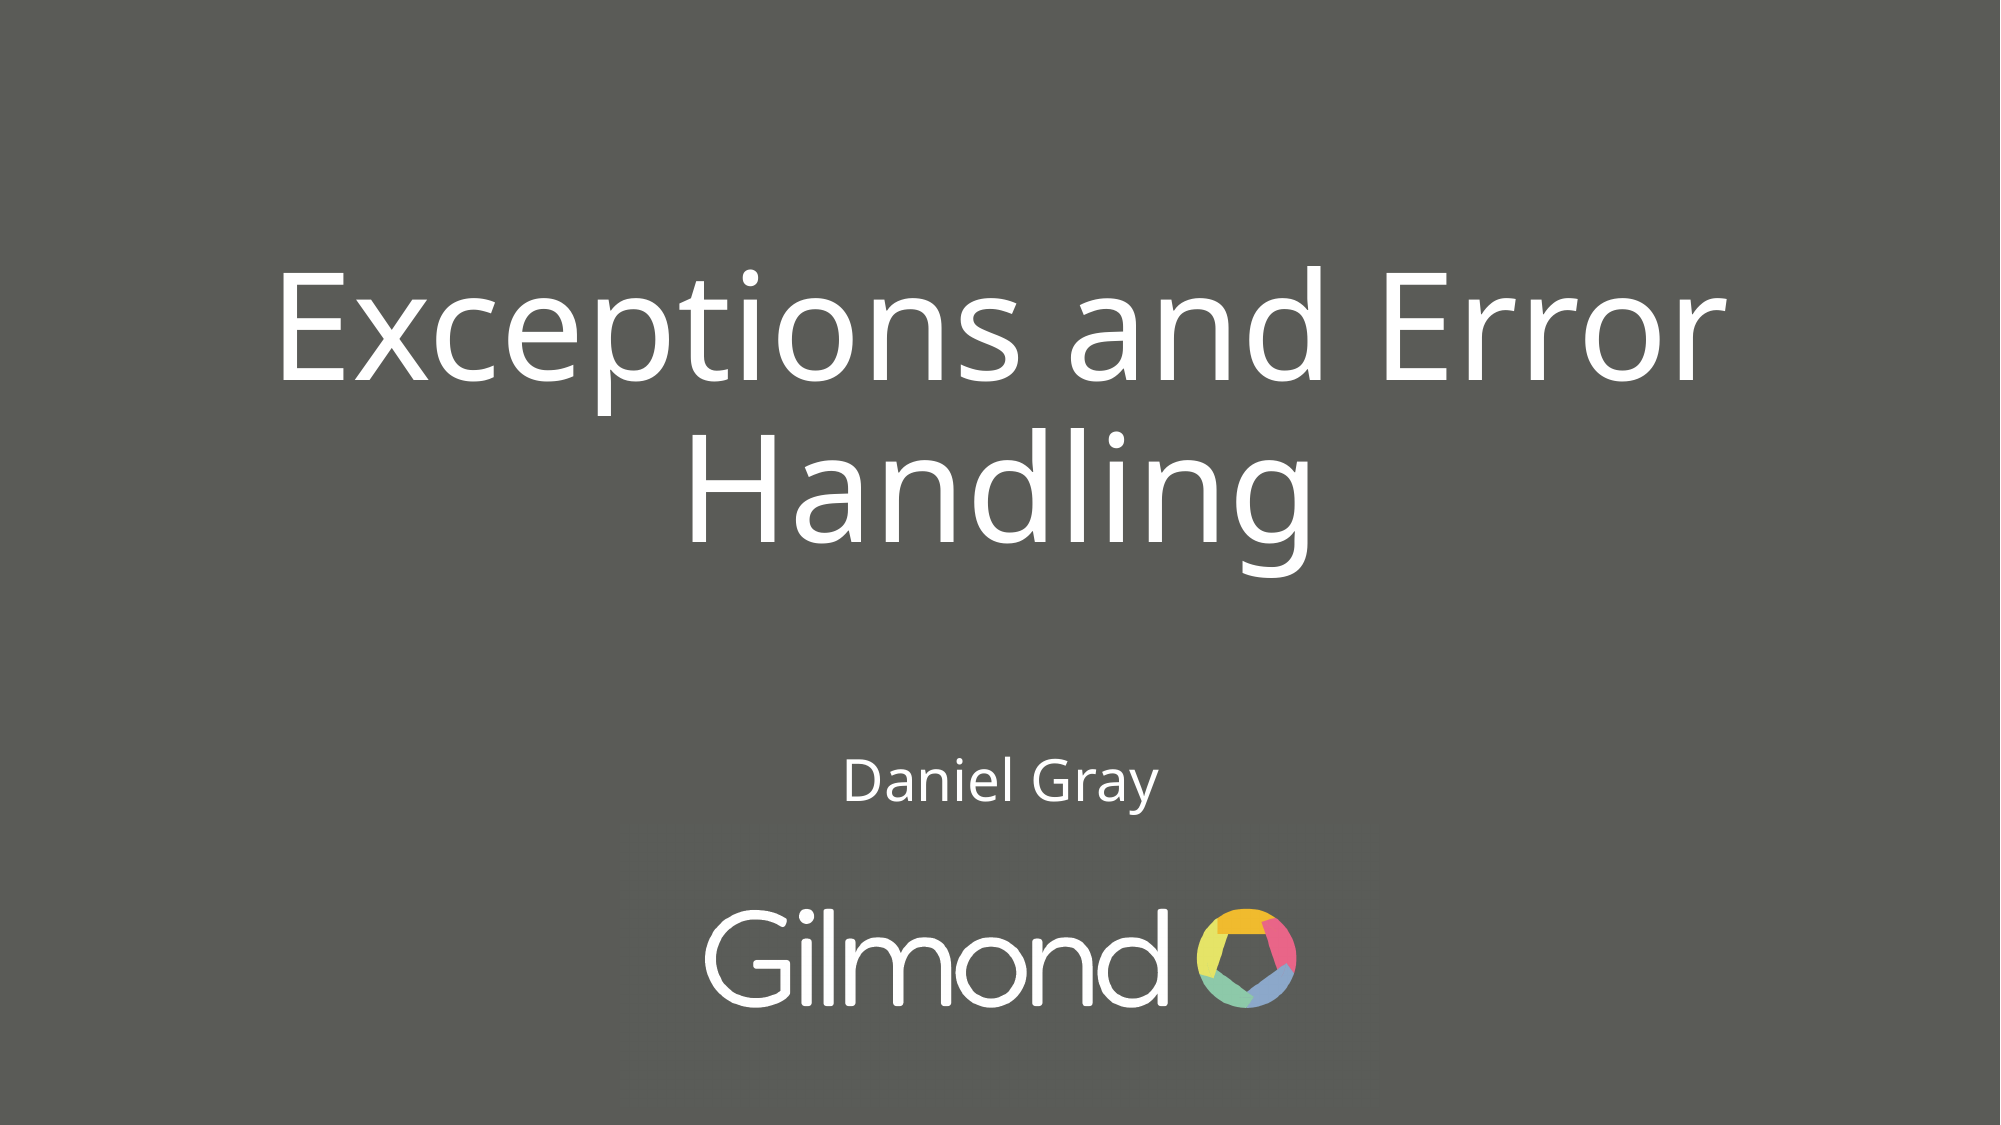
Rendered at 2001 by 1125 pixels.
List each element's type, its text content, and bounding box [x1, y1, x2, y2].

picture [620, 824, 1380, 1108]
subtitle Daniel Gray [249, 581, 1750, 985]
subtitle Exceptions and Error Handling [249, 211, 1750, 581]
